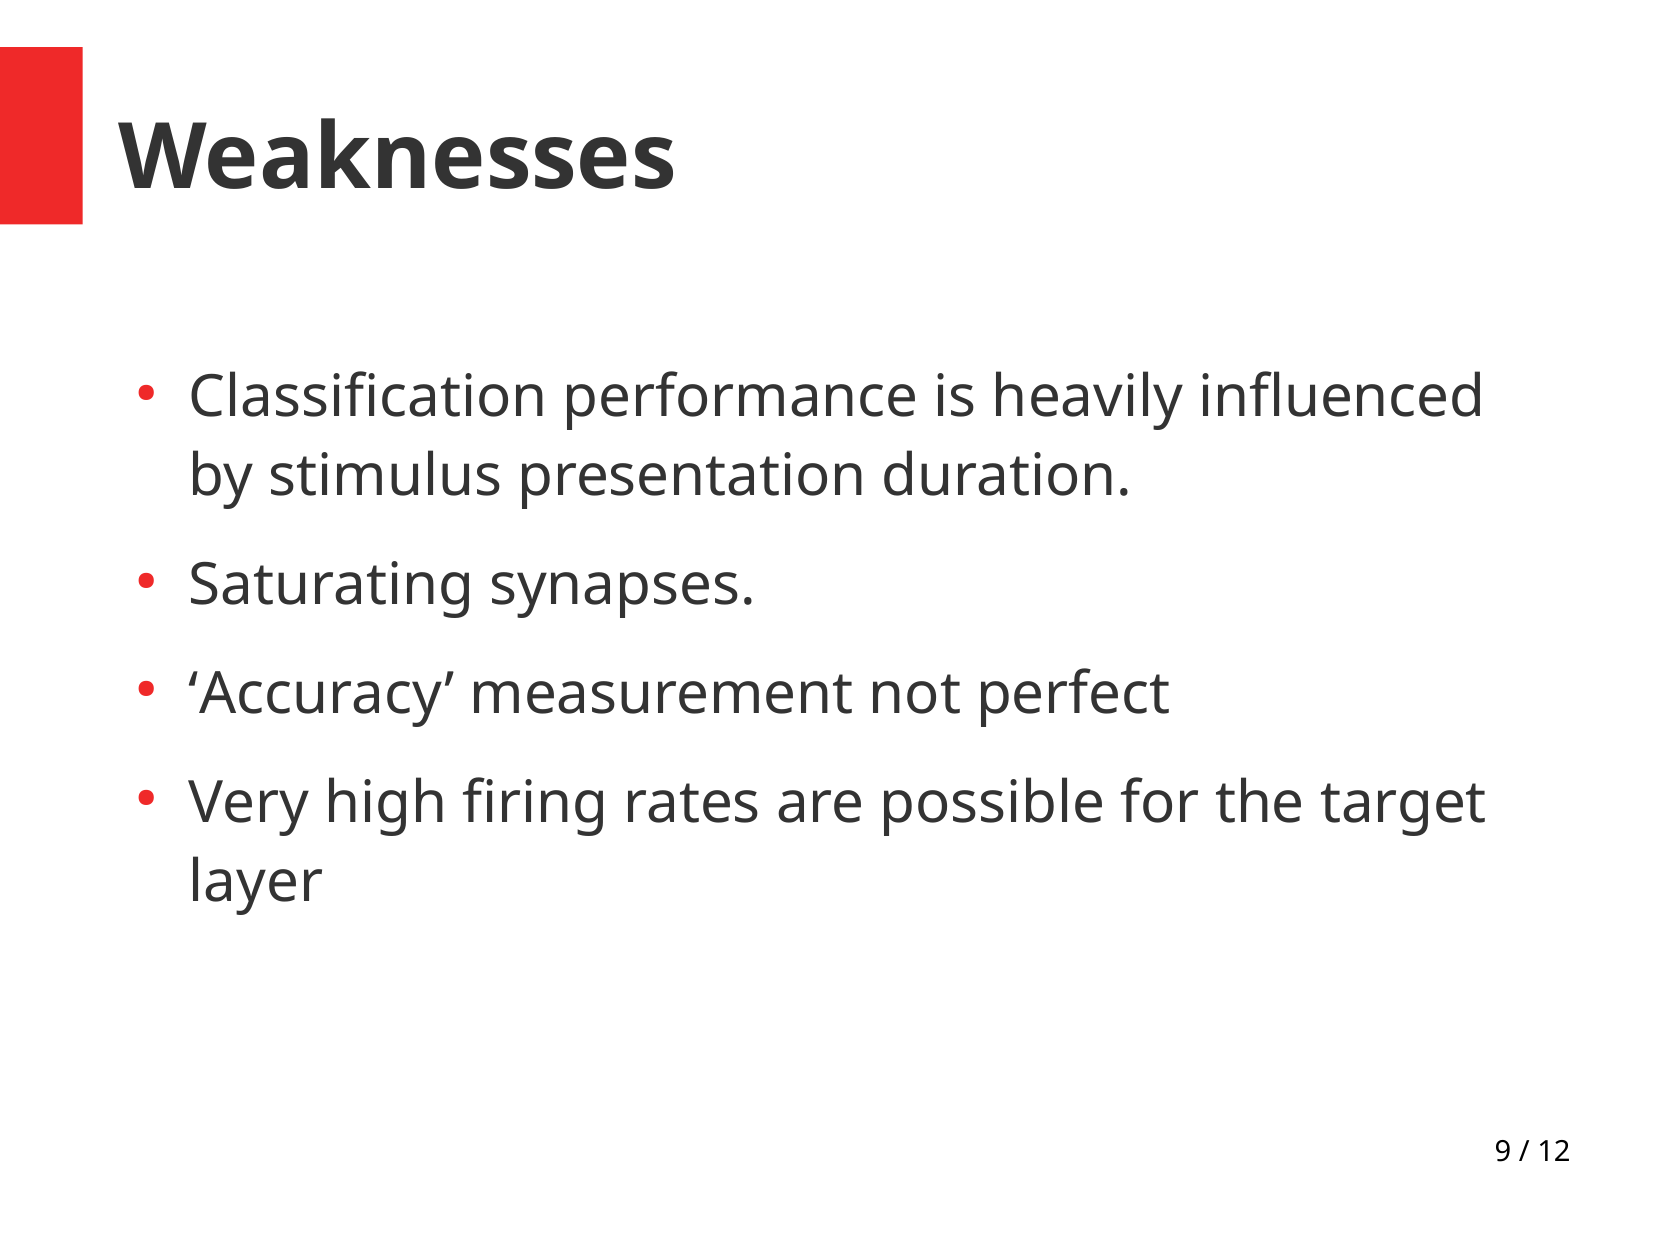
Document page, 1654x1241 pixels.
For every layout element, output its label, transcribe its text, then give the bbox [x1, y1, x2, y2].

title Weaknesses [118, 49, 1571, 257]
list Classification performance is heavily influenced by stimulus presentation duration. Saturating synapses. ‘Accuracy’ measurement not perfect Very high firing rates are possible for the target layer [118, 354, 1536, 1074]
